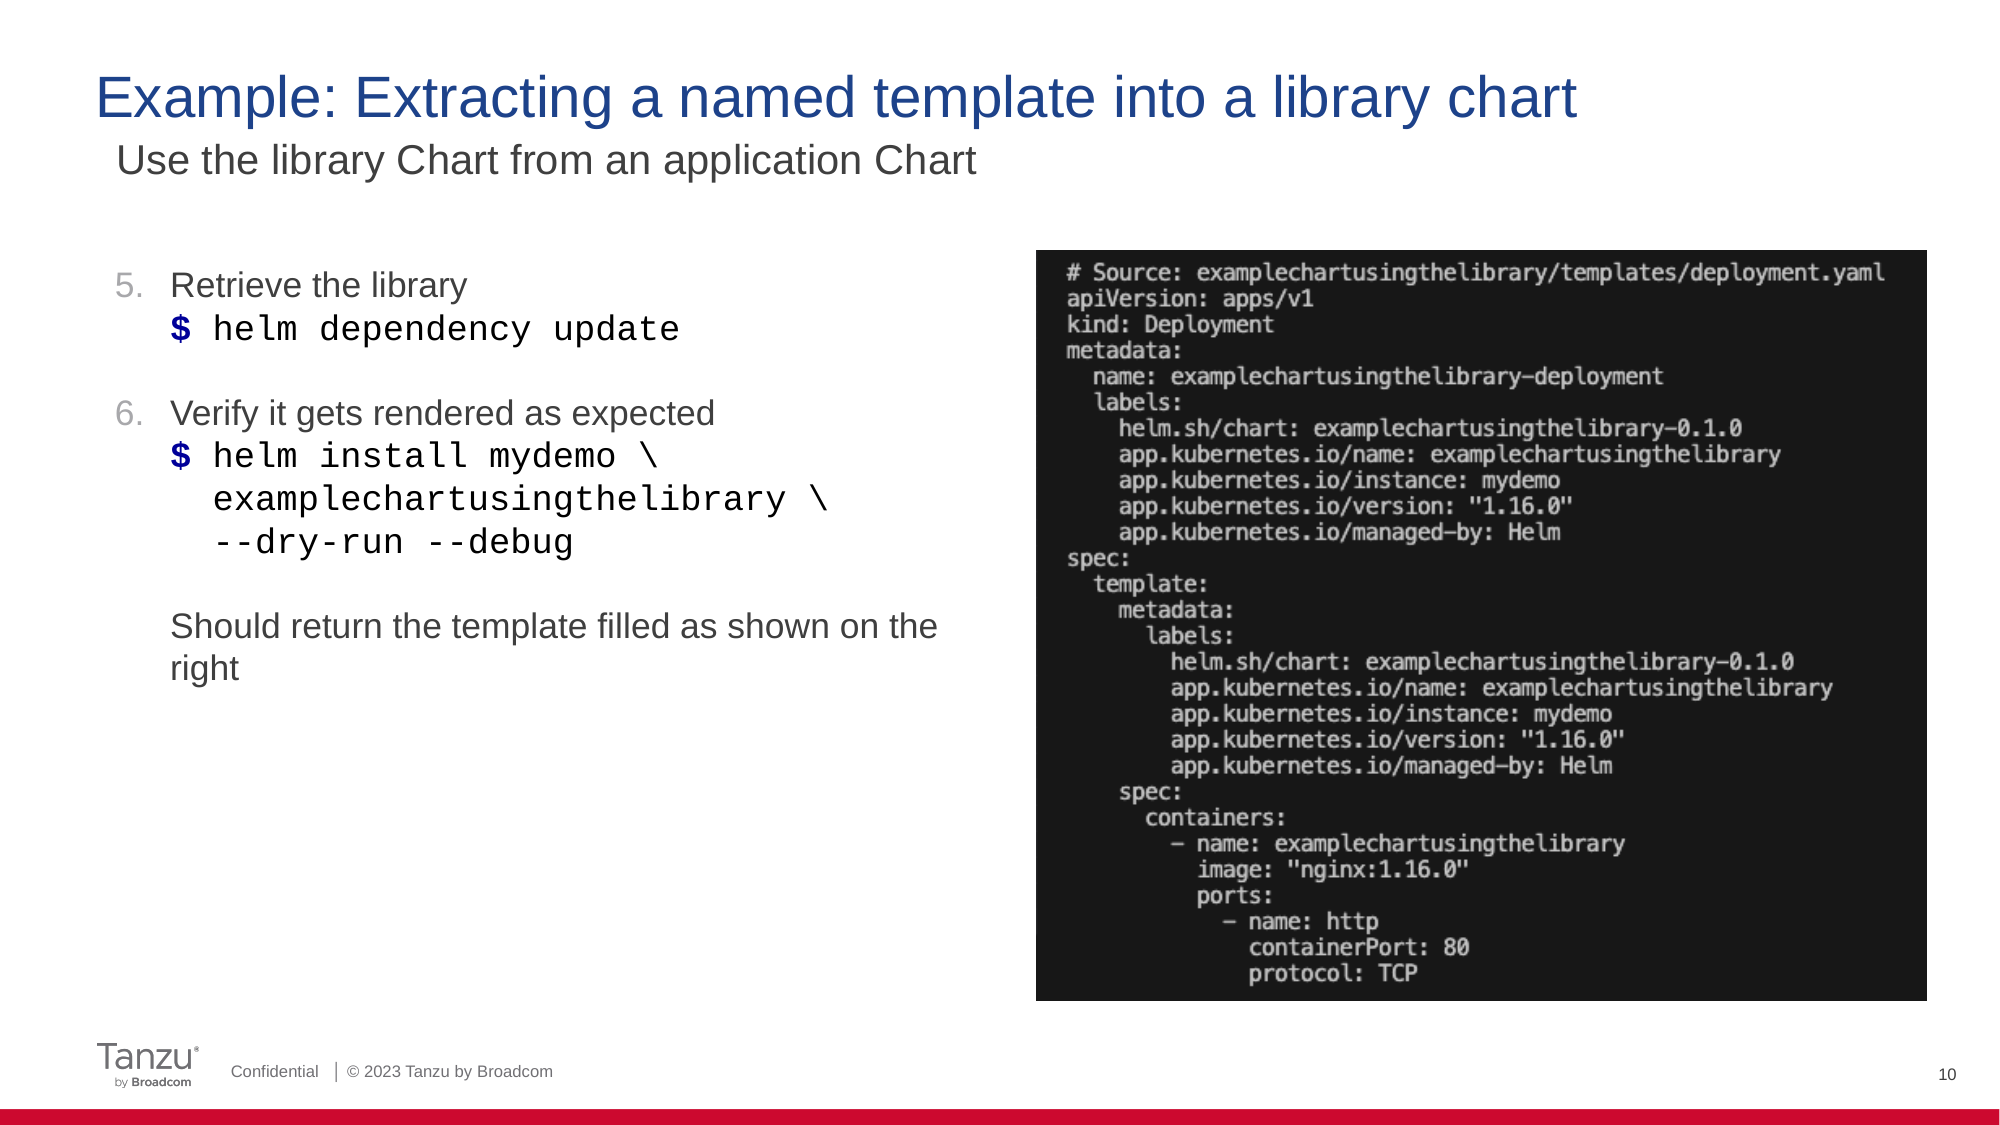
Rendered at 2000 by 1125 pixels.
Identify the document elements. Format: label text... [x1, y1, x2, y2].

picture [0, 1109, 2000, 1125]
subtitle Use the library Chart from an application Chart [97, 133, 1896, 174]
list Retrieve the library $ helm dependency update Verify it gets rendered as expected $ helm install mydemo \ examplechartusingthelibrary \ --dry-run --debug Should return the template filled as shown on the right [95, 262, 1012, 1013]
picture [97, 1043, 199, 1088]
title Example: Extracting a named template into a library chart [95, 67, 1900, 131]
picture [1036, 250, 1927, 1001]
